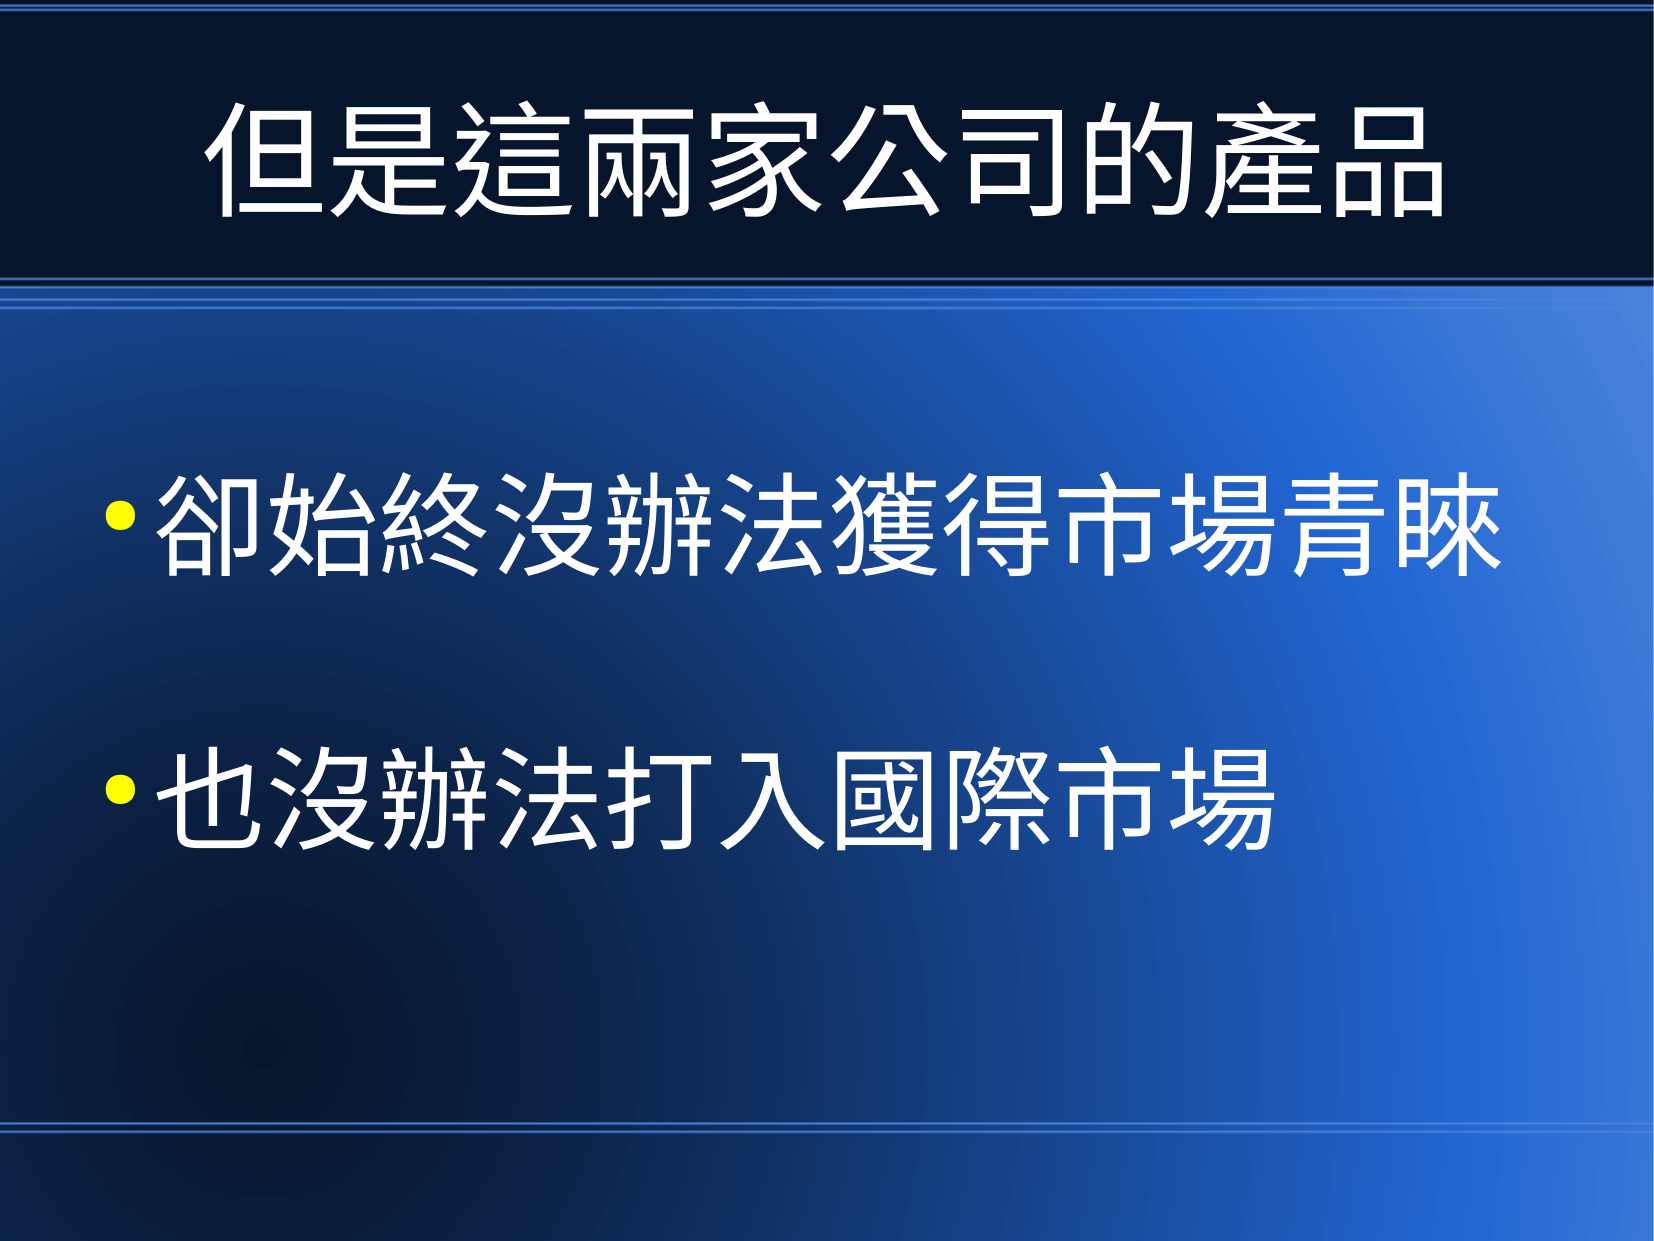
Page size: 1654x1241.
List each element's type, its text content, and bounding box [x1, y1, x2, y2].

title 但是這兩家公司的產品 [82, 49, 1571, 257]
list 卻始終沒辦法獲得市場青睞 也沒辦法打入國際市場 [82, 355, 1571, 1241]
picture [0, 0, 1654, 1241]
